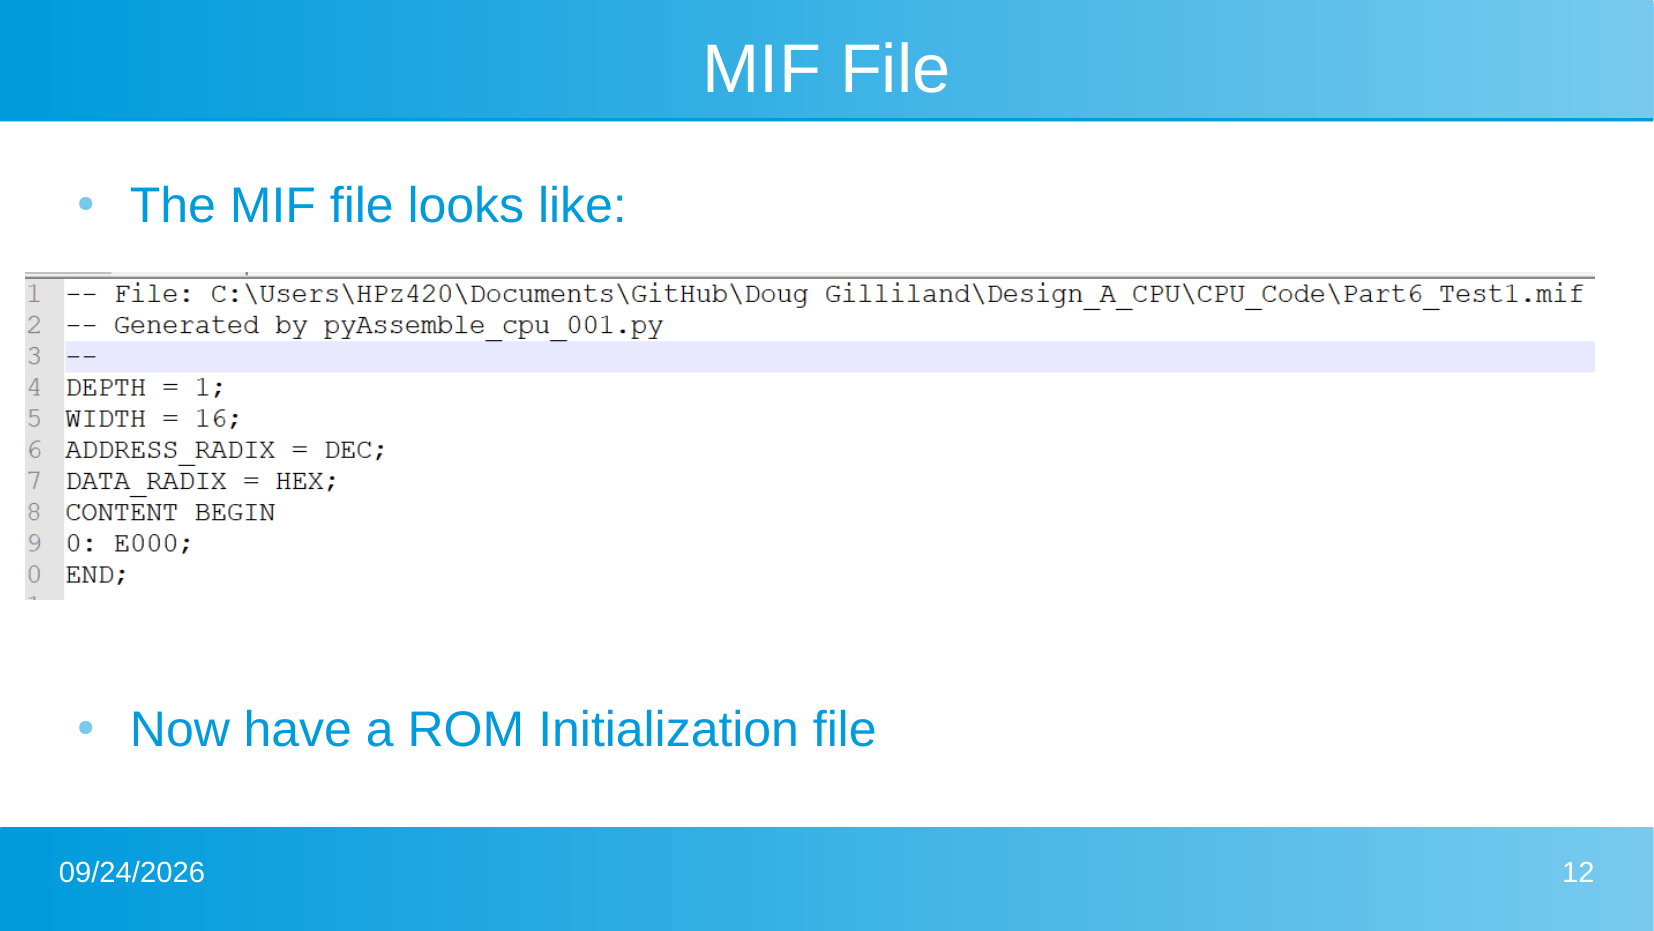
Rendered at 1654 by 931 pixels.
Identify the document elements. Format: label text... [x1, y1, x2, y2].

picture [25, 272, 1595, 601]
list The MIF file looks like: Now have a ROM Initialization file [59, 177, 1595, 272]
title MIF File [59, 29, 1595, 108]
